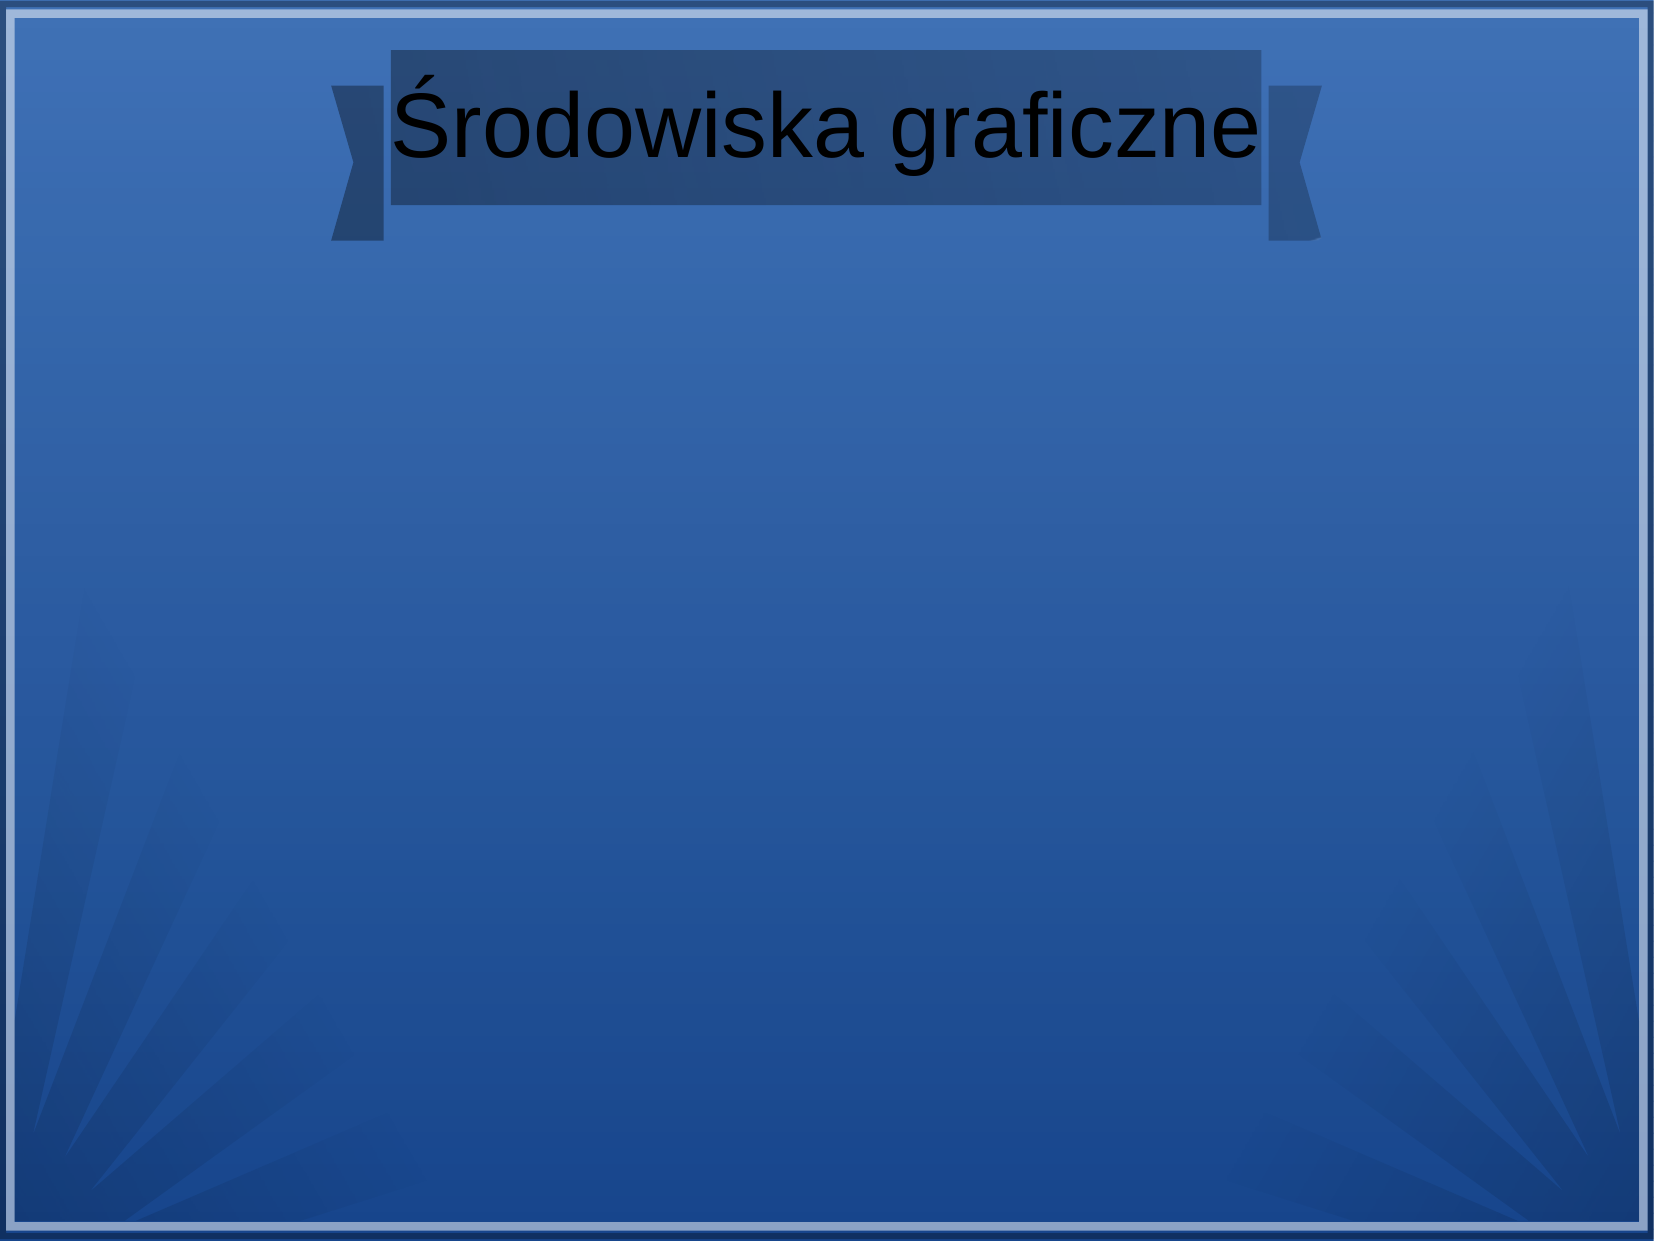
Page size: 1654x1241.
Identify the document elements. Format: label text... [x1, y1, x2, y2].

title Środowiska graficzne [389, 47, 1264, 205]
